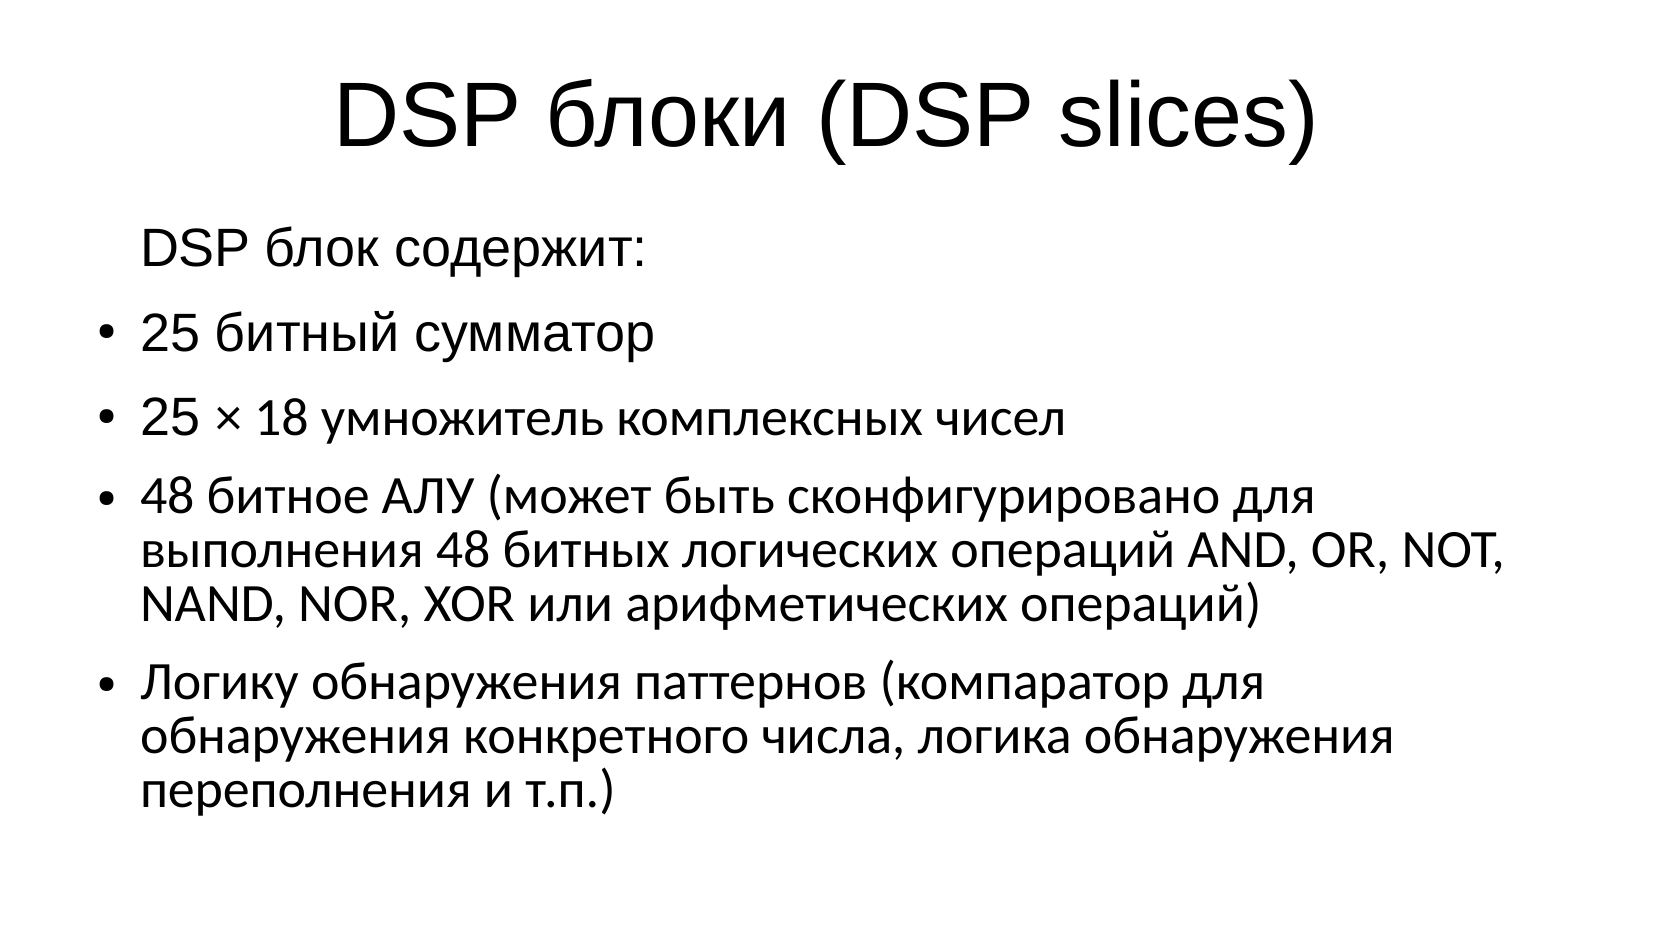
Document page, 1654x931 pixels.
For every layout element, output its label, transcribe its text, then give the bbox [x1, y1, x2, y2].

title DSP блоки (DSP slices) [82, 37, 1571, 193]
list DSP блок содержит: 25 битный сумматор 25 × 18 умножитель комплексных чисел 48 битное АЛУ (может быть сконфигурировано для выполнения 48 битных логических операций AND, OR, NOT, NAND, NOR, XOR или арифметических операций) Логику обнаружения паттернов (компаратор для обнаружения конкретного числа, логика обнаружения переполнения и т.п.) [82, 217, 1571, 826]
